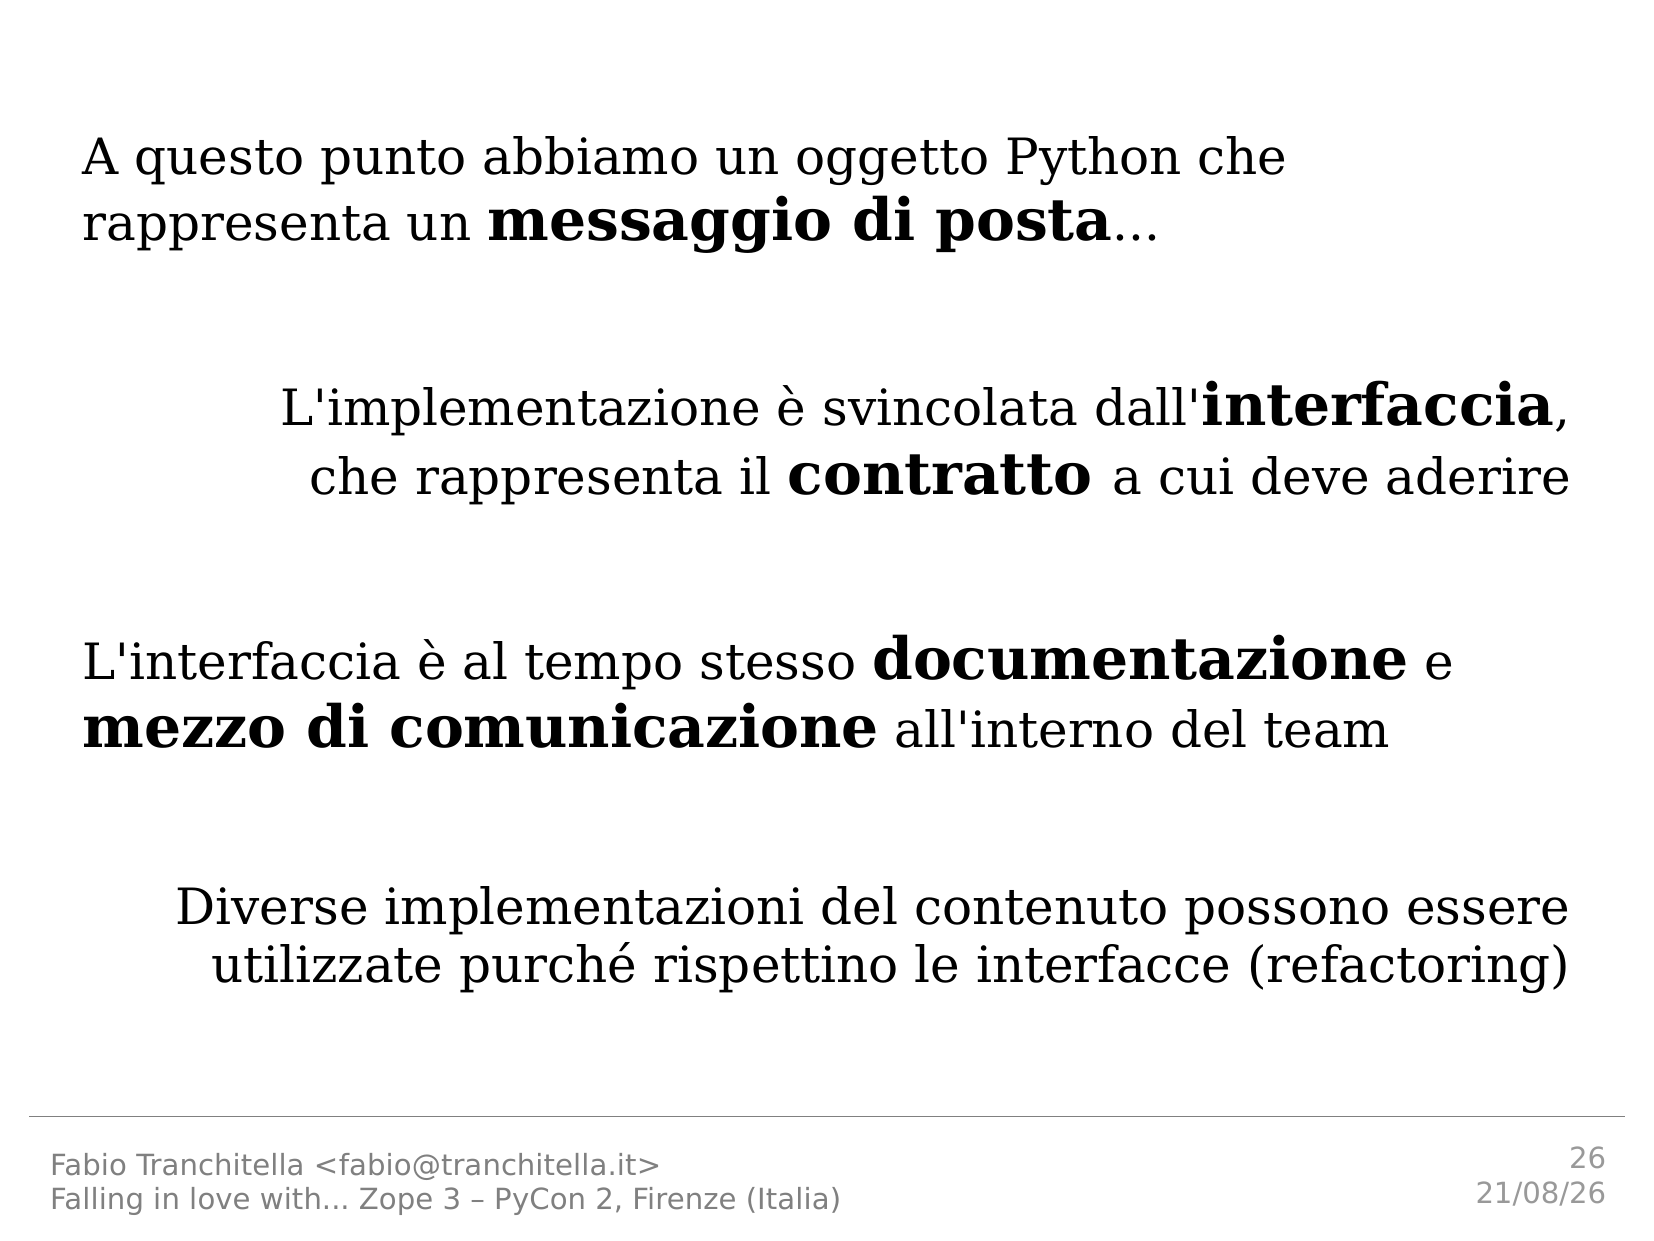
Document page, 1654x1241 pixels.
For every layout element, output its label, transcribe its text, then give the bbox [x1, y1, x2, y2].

subtitle A questo punto abbiamo un oggetto Python che rappresenta un messaggio di posta... L'implementazione è svincolata dall'interfaccia, che rappresenta il contratto a cui deve aderire L'interfaccia è al tempo stesso documentazione e mezzo di comunicazione all'interno del team Diverse implementazioni del contenuto possono essere utilizzate purché rispettino le interfacce (refactoring) [82, 59, 1571, 1063]
